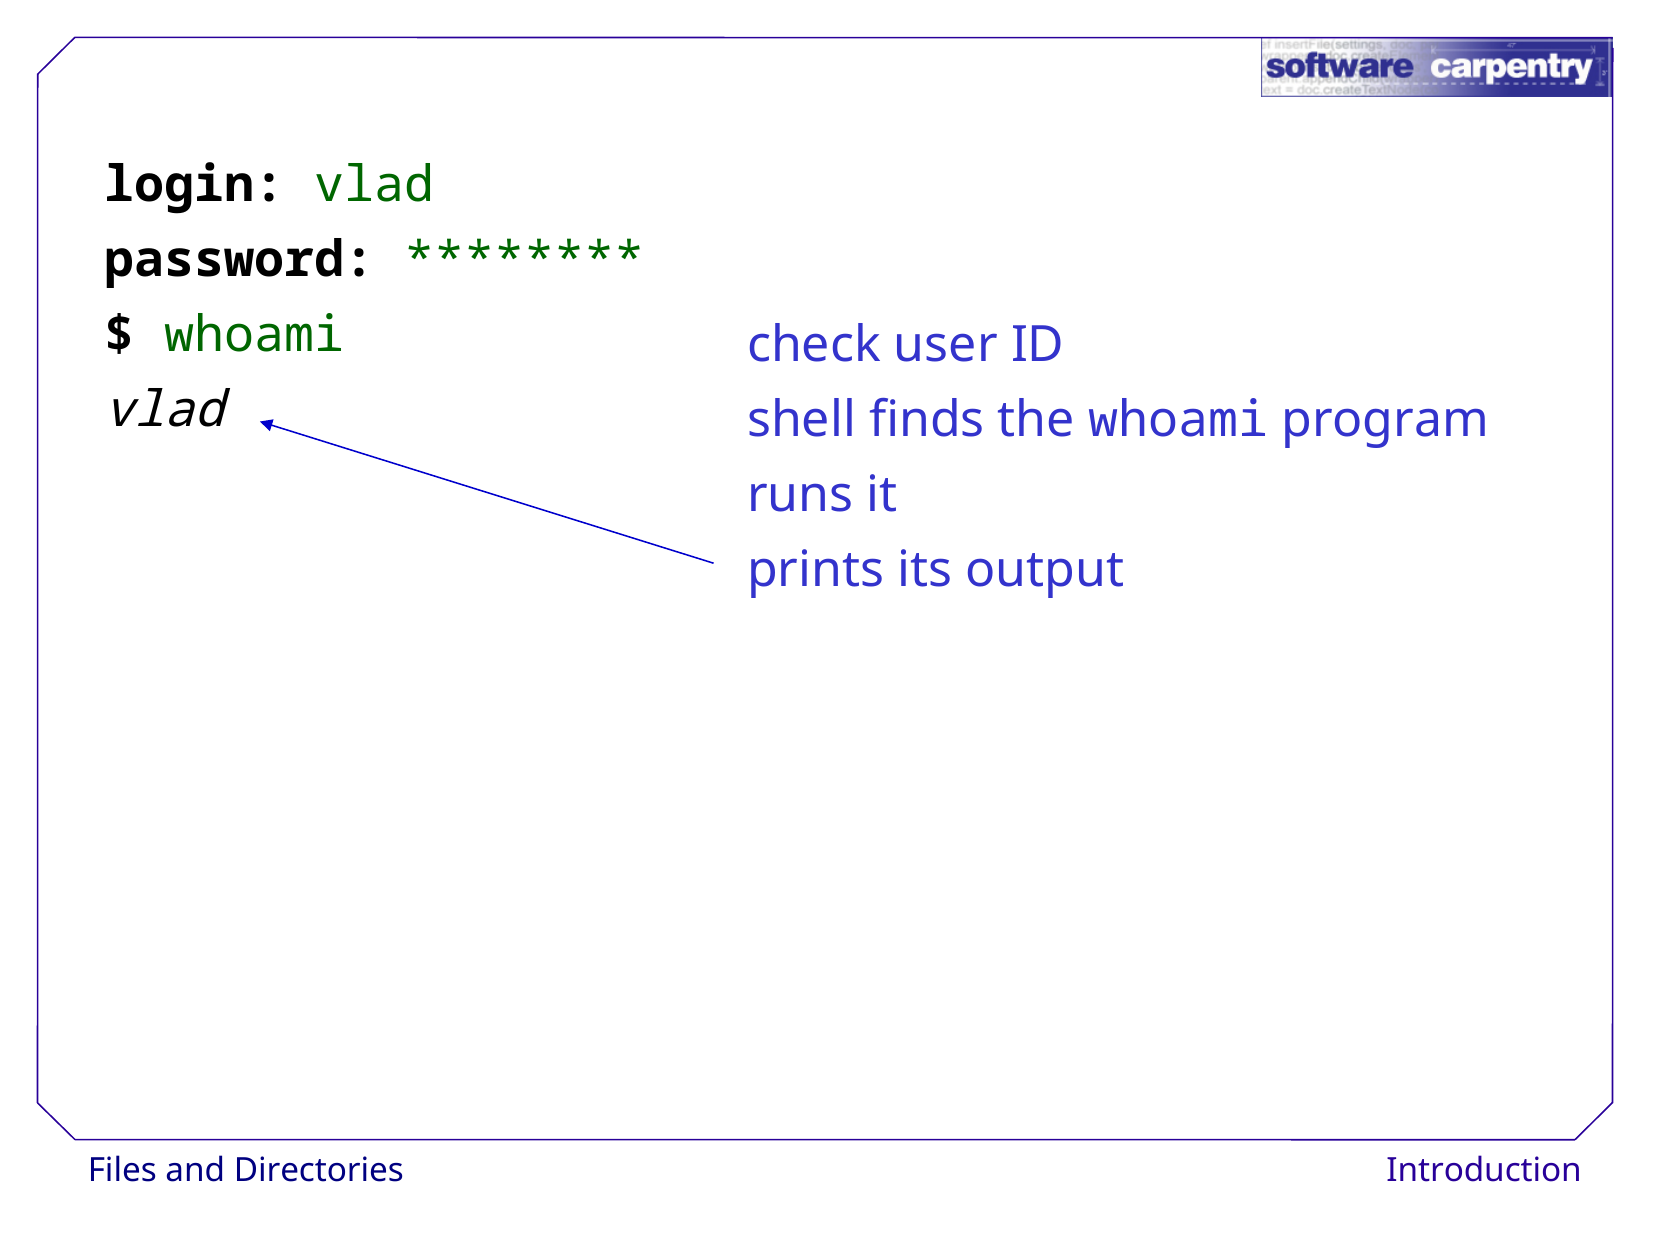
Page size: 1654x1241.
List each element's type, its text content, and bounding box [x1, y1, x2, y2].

text_box login: vlad password: ******** $ whoami vlad [89, 128, 1512, 1037]
picture [1261, 39, 1613, 97]
text_box check user ID shell finds the whoami program runs it prints its output [732, 289, 1498, 640]
